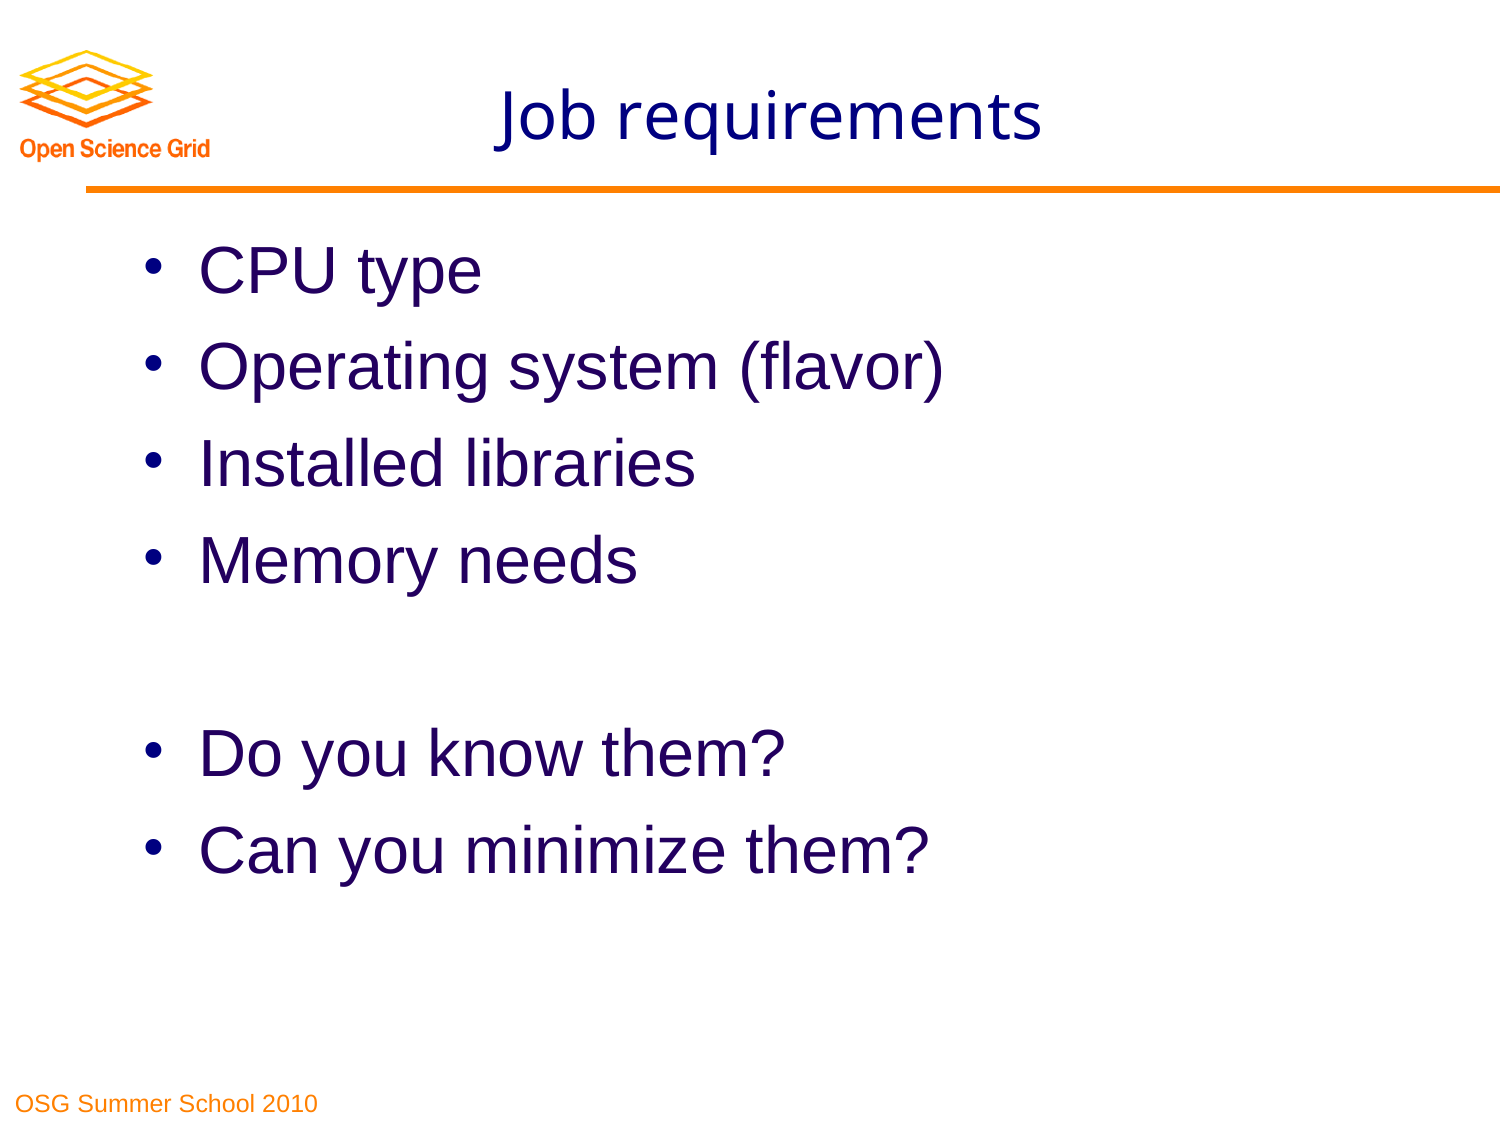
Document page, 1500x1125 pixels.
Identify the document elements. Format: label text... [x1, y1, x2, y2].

picture [0, 27, 201, 179]
title Job requirements [201, 18, 1342, 207]
list CPU type Operating system (flavor) Installed libraries Memory needs Do you know them? Can you minimize them? [127, 218, 1403, 962]
